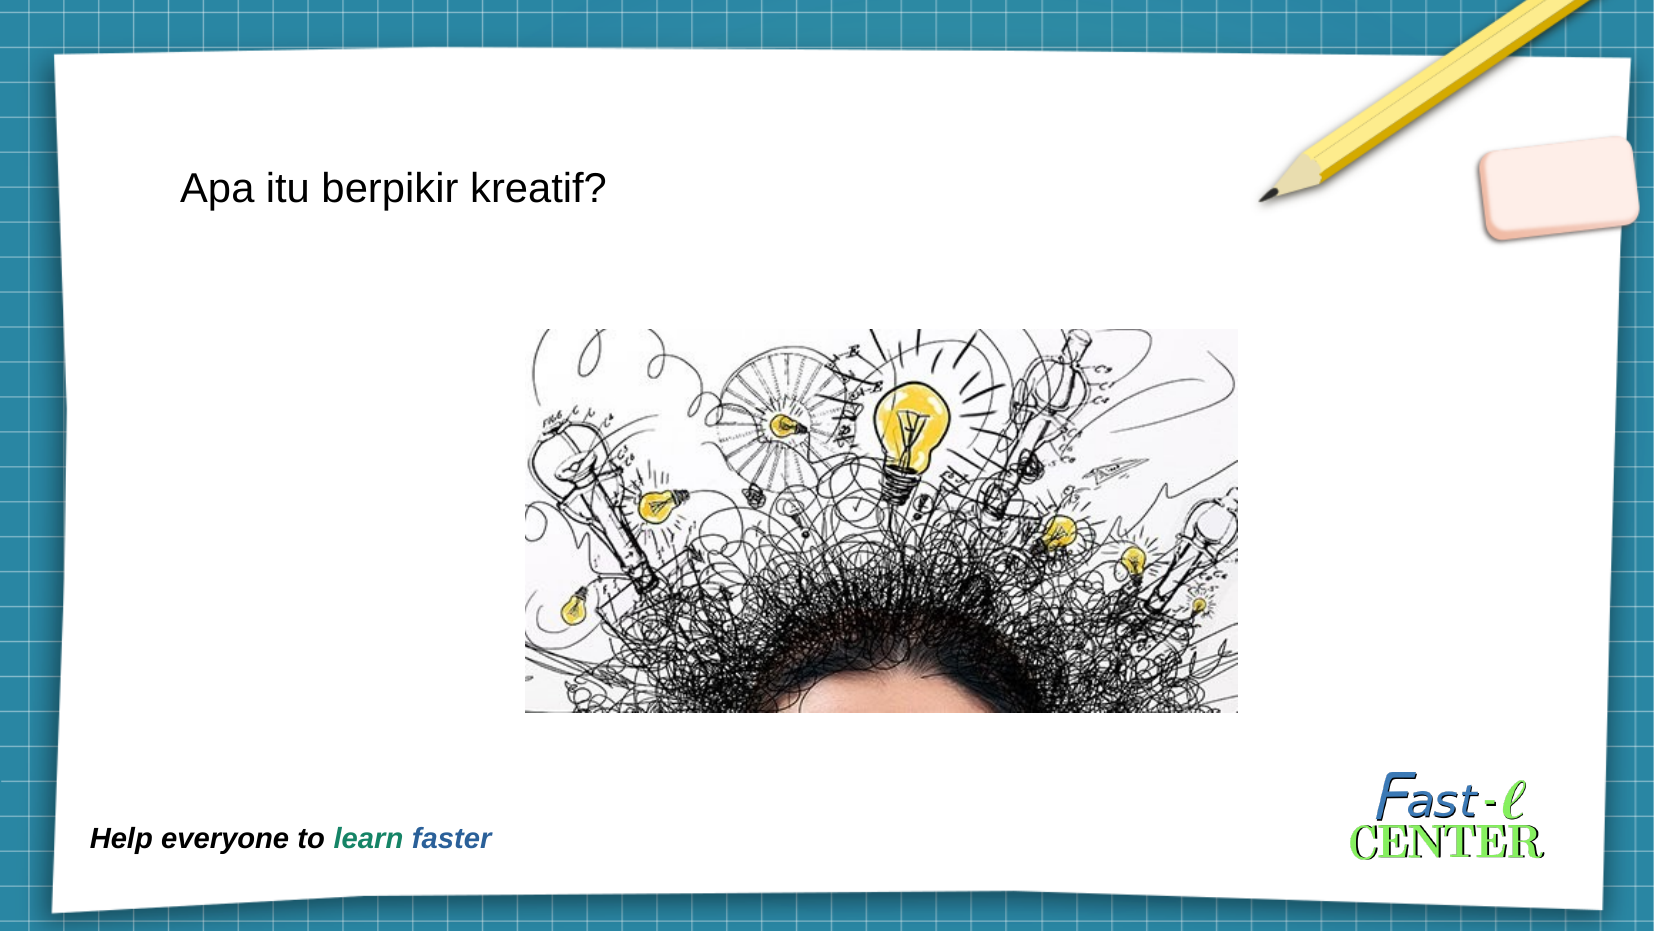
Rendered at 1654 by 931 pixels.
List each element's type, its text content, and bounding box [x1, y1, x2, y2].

text_box Apa itu berpikir kreatif? [112, 157, 676, 226]
picture [0, 0, 1654, 931]
text_box Help everyone to learn faster [75, 814, 507, 863]
